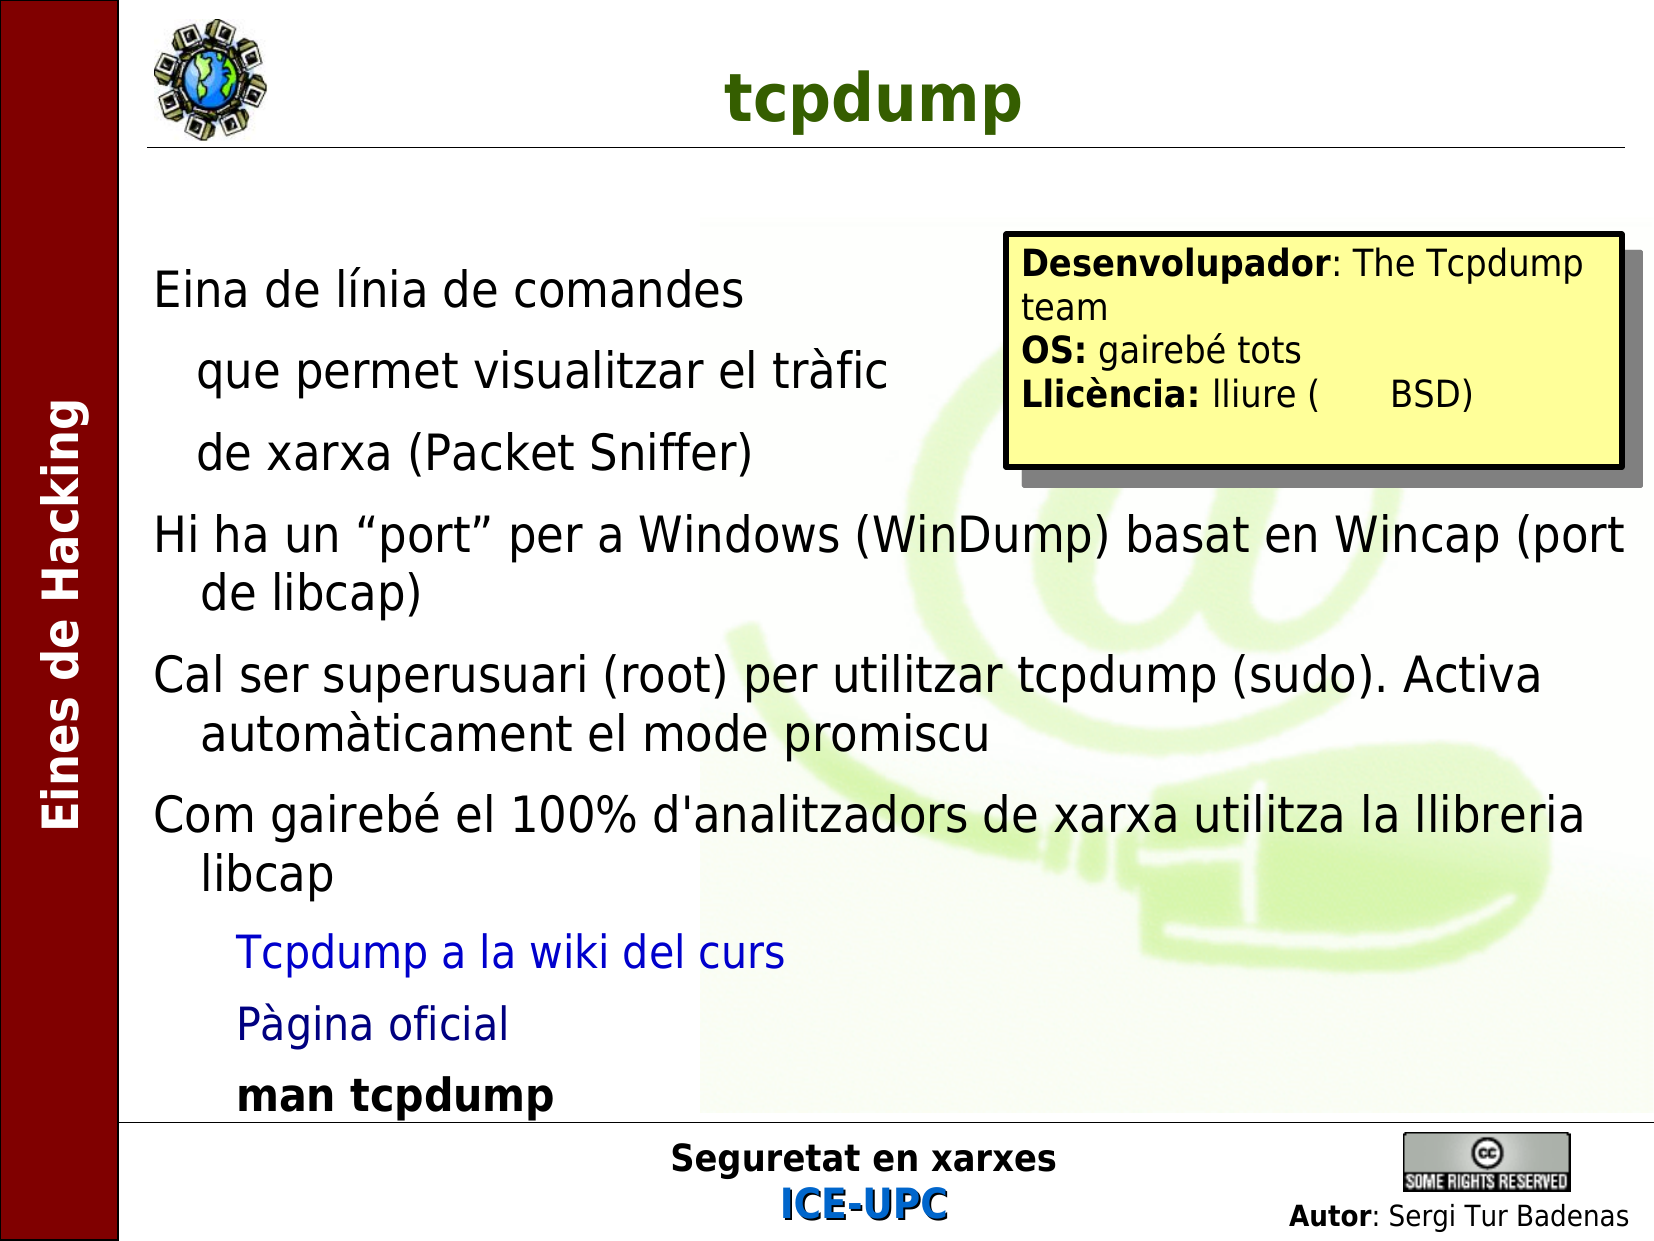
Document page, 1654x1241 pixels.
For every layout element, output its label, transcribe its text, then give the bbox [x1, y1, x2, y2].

picture [700, 217, 1654, 1113]
picture [1403, 1132, 1571, 1192]
list Eina de línia de comandes que permet visualitzar el tràfic de xarxa (Packet Sniffer) Hi ha un “port” per a Windows (WinDump) basat en Wincap (port de libcap) Cal ser superusuari (root) per utilitzar tcpdump (sudo). Activa automàticament el mode promiscu Com gairebé el 100% d'analitzadors de xarxa utilitza la llibreria libcap Tcpdump a la wiki del curs Pàgina oficial man tcpdump [59, 260, 1630, 1122]
picture [154, 19, 268, 49]
title tcpdump [129, 49, 1619, 148]
text_box Desenvolupador: The Tcpdump team OS: gairebé tots Llicència: lliure ( BSD) [1006, 234, 1622, 467]
